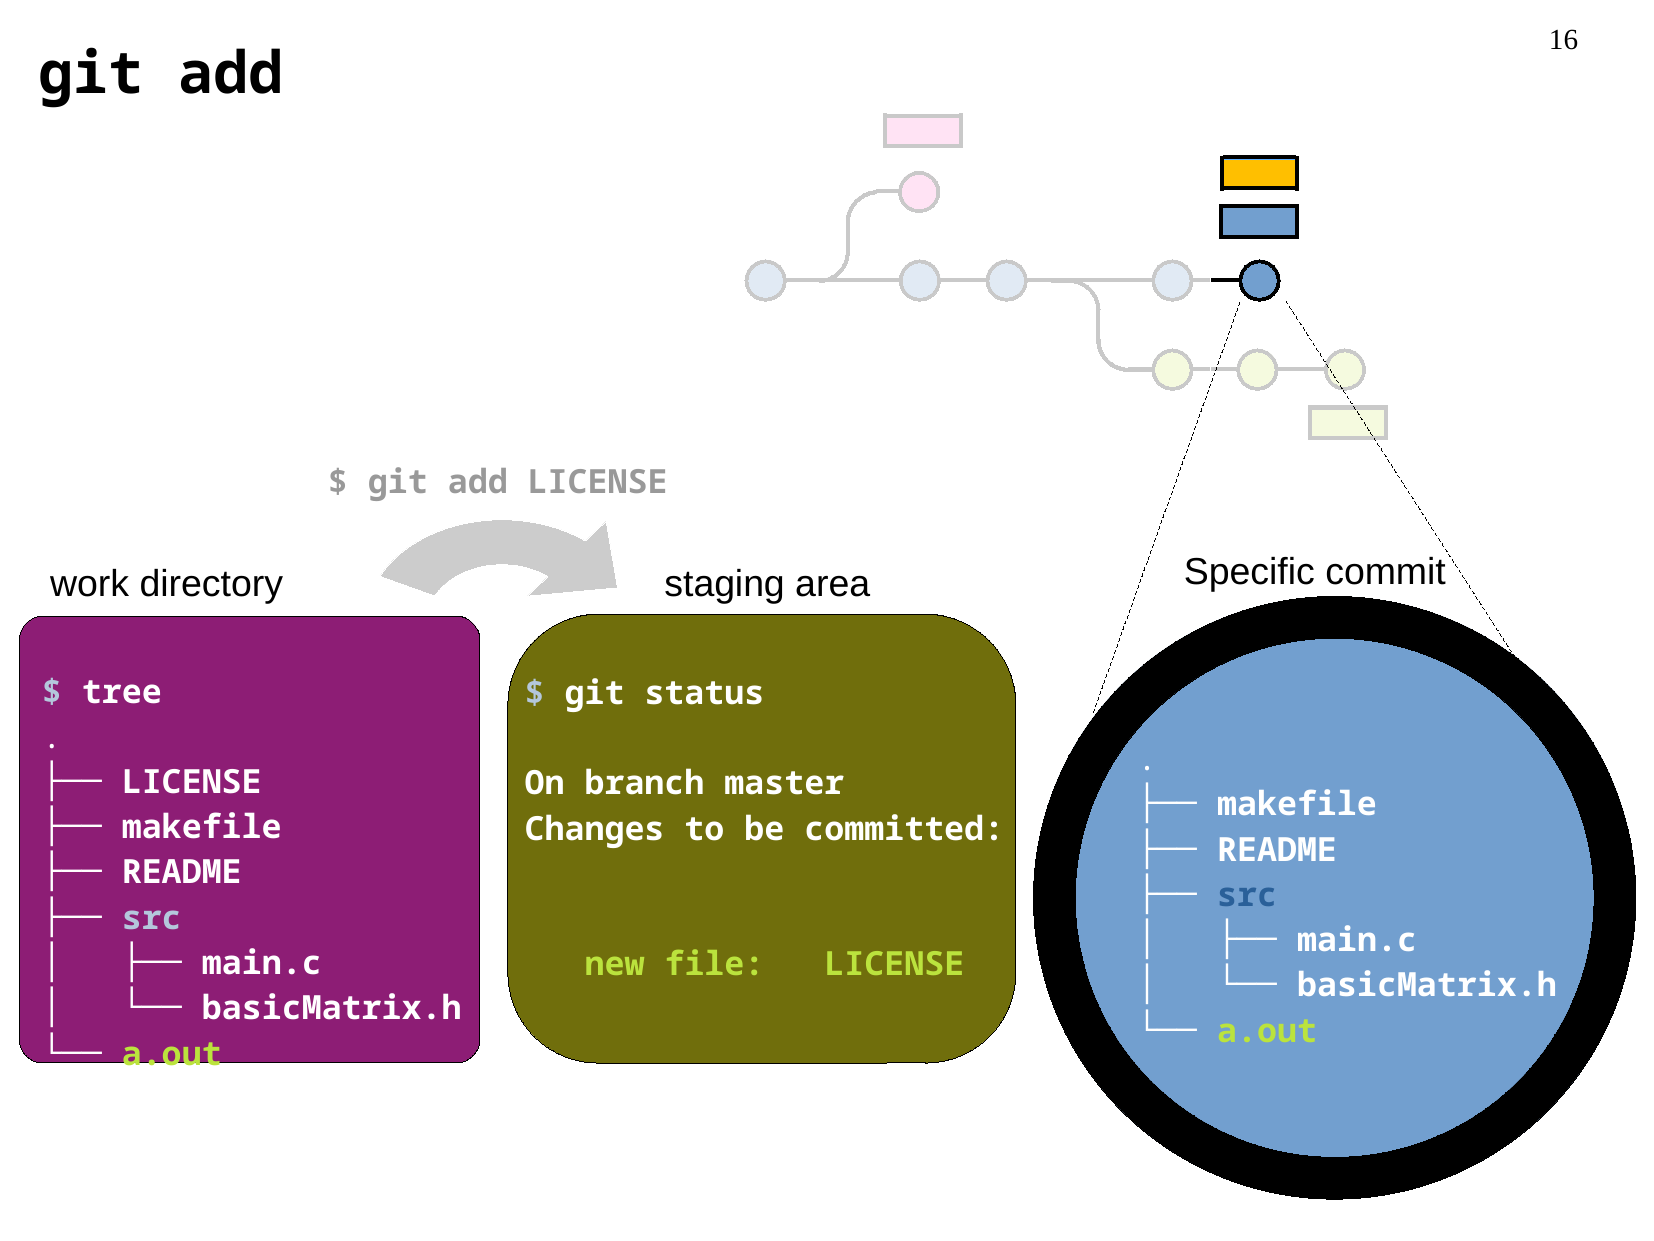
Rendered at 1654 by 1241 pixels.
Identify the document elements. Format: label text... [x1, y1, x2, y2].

text_box $ tree . ├── LICENSE ├── makefile ├── README ├── src │ ├── main.c │ └── basicMatrix.h └── a.out [27, 660, 508, 1123]
text_box [19, 616, 480, 1057]
text_box [1082, 684, 1122, 1112]
text_box $ git status On branch master Changes to be committed: new file: LICENSE [509, 661, 1082, 1105]
text_box staging area [649, 555, 886, 612]
text_box [1124, 638, 1545, 682]
text_box [1625, 817, 1636, 979]
text_box [1220, 155, 1299, 191]
text_box git add [23, 23, 969, 237]
text_box [1219, 204, 1299, 239]
text_box work directory [35, 555, 378, 654]
text_box [519, 614, 1005, 661]
text_box . ├── makefile ├── README ├── src │ ├── main.c │ └── basicMatrix.h └── a.out [1122, 682, 1625, 1151]
text_box [1171, 1151, 1498, 1200]
text_box [732, 106, 1406, 467]
text_box $ git add LICENSE [313, 450, 795, 532]
text_box [379, 532, 618, 597]
text_box Specific commit [1169, 543, 1488, 643]
